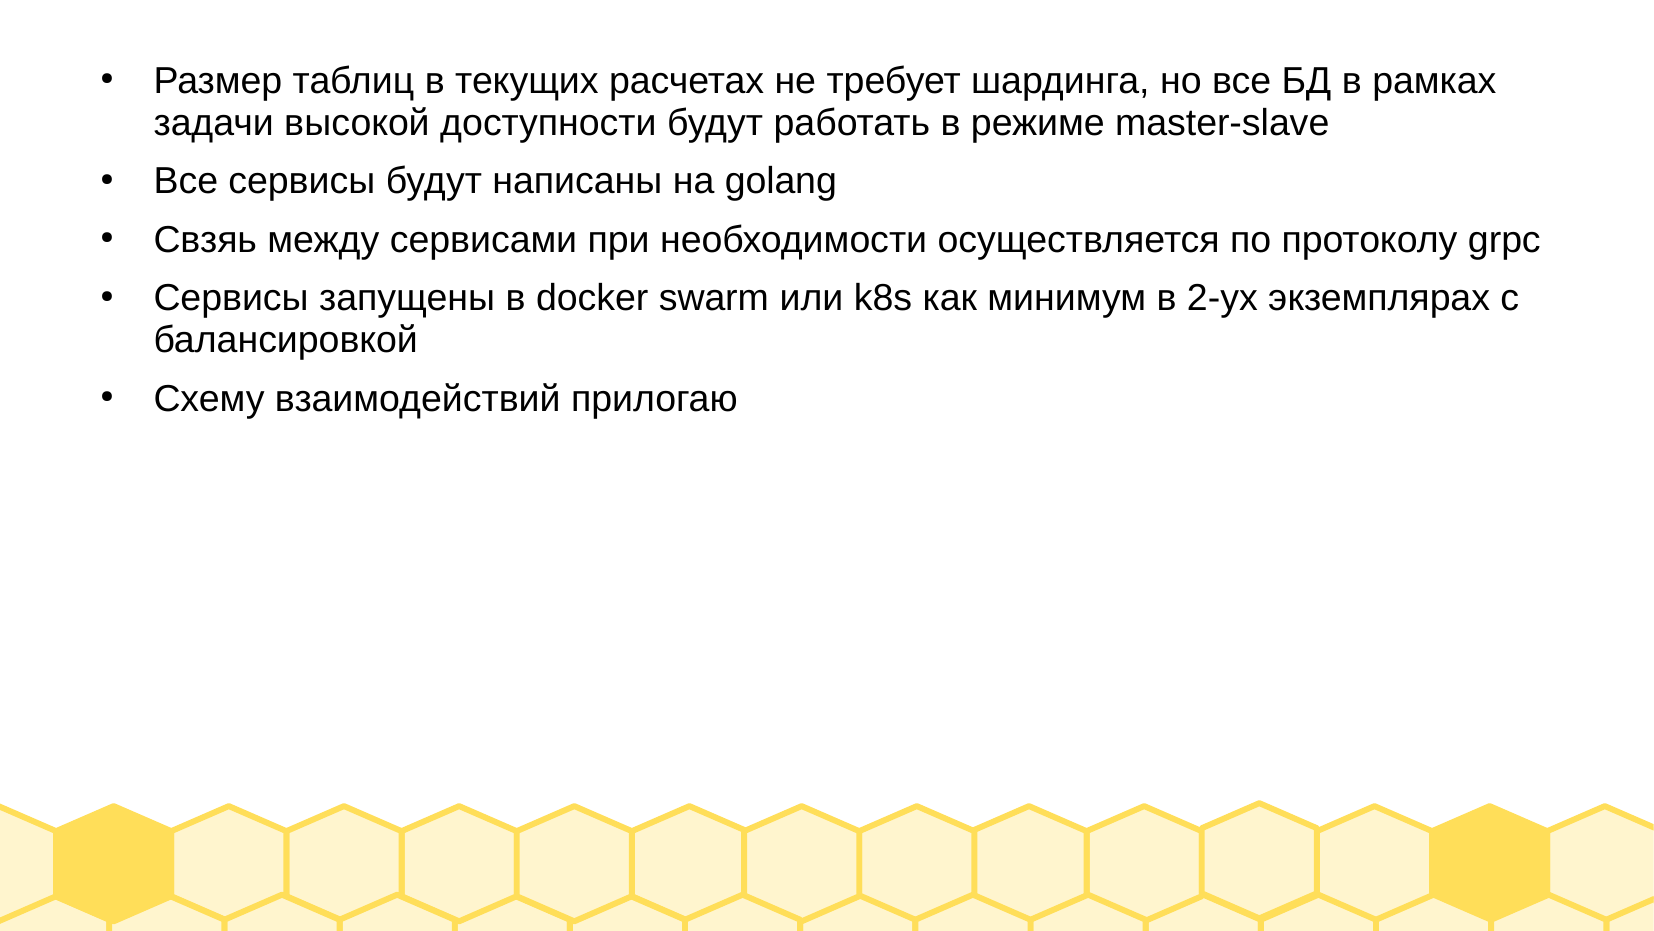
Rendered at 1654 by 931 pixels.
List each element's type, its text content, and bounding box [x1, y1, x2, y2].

list Размер таблиц в текущих расчетах не требует шардинга, но все БД в рамках задачи высокой доступности будут работать в режиме master-slave Все сервисы будут написаны на golang Свзяь между сервисами при необходимости осуществляется по протоколу grpc Сервисы запущены в docker swarm или k8s как минимум в 2-ух экземплярах с балансировкой Схему взаимодействий прилогаю [82, 59, 1571, 758]
